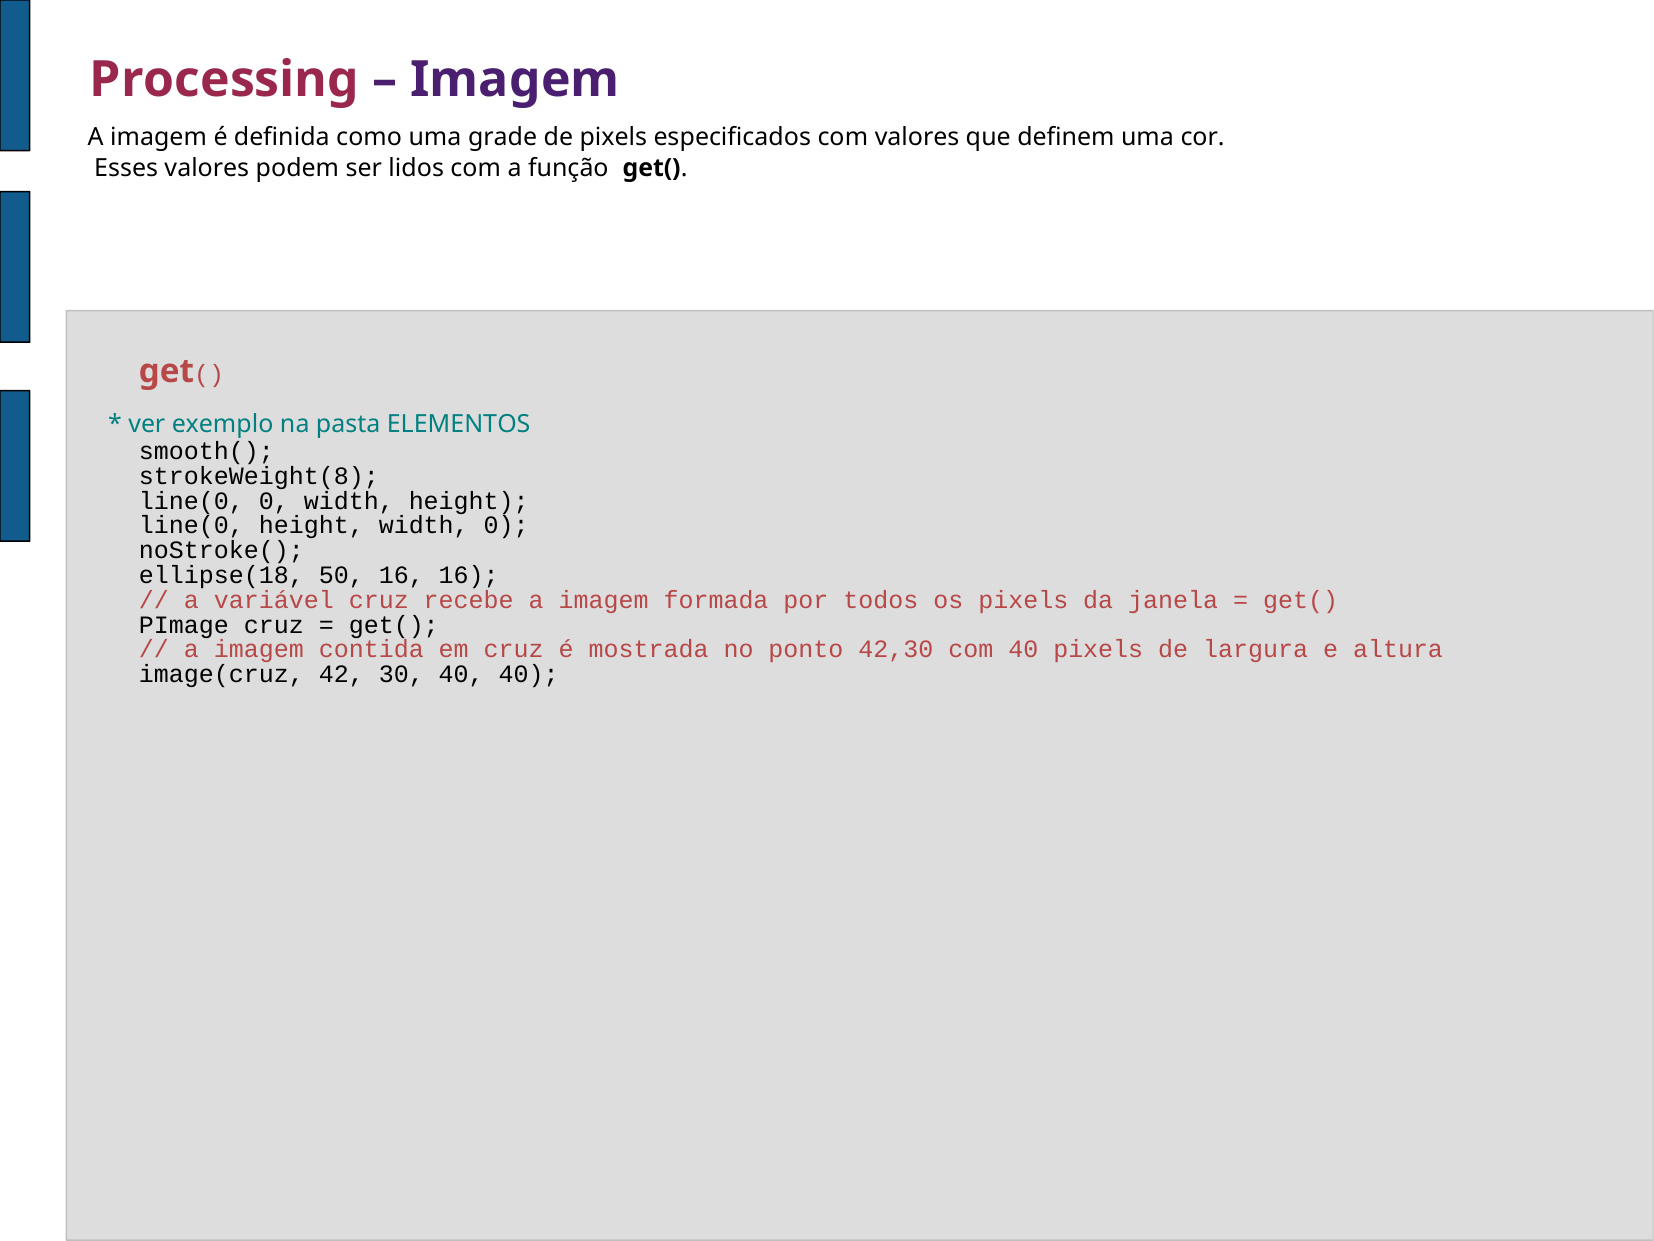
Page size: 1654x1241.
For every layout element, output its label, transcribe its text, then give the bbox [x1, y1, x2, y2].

text_box A imagem é definida como uma grade de pixels especificados com valores que definem uma cor. Esses valores podem ser lidos com a função get(). [72, 112, 1613, 188]
text_box Processing – Imagem [75, 37, 1501, 112]
text_box * ver exemplo na pasta ELEMENTOS [93, 399, 583, 445]
text_box get() smooth(); strokeWeight(8); line(0, 0, width, height); line(0, height, width, 0); noStroke(); ellipse(18, 50, 16, 16); // a variável cruz recebe a imagem formada por todos os pixels da janela = get() PImage cruz = get(); // a imagem contida em cruz é mostrada no ponto 42,30 com 40 pixels de largura e altura image(cruz, 42, 30, 40, 40); [124, 343, 1613, 1134]
